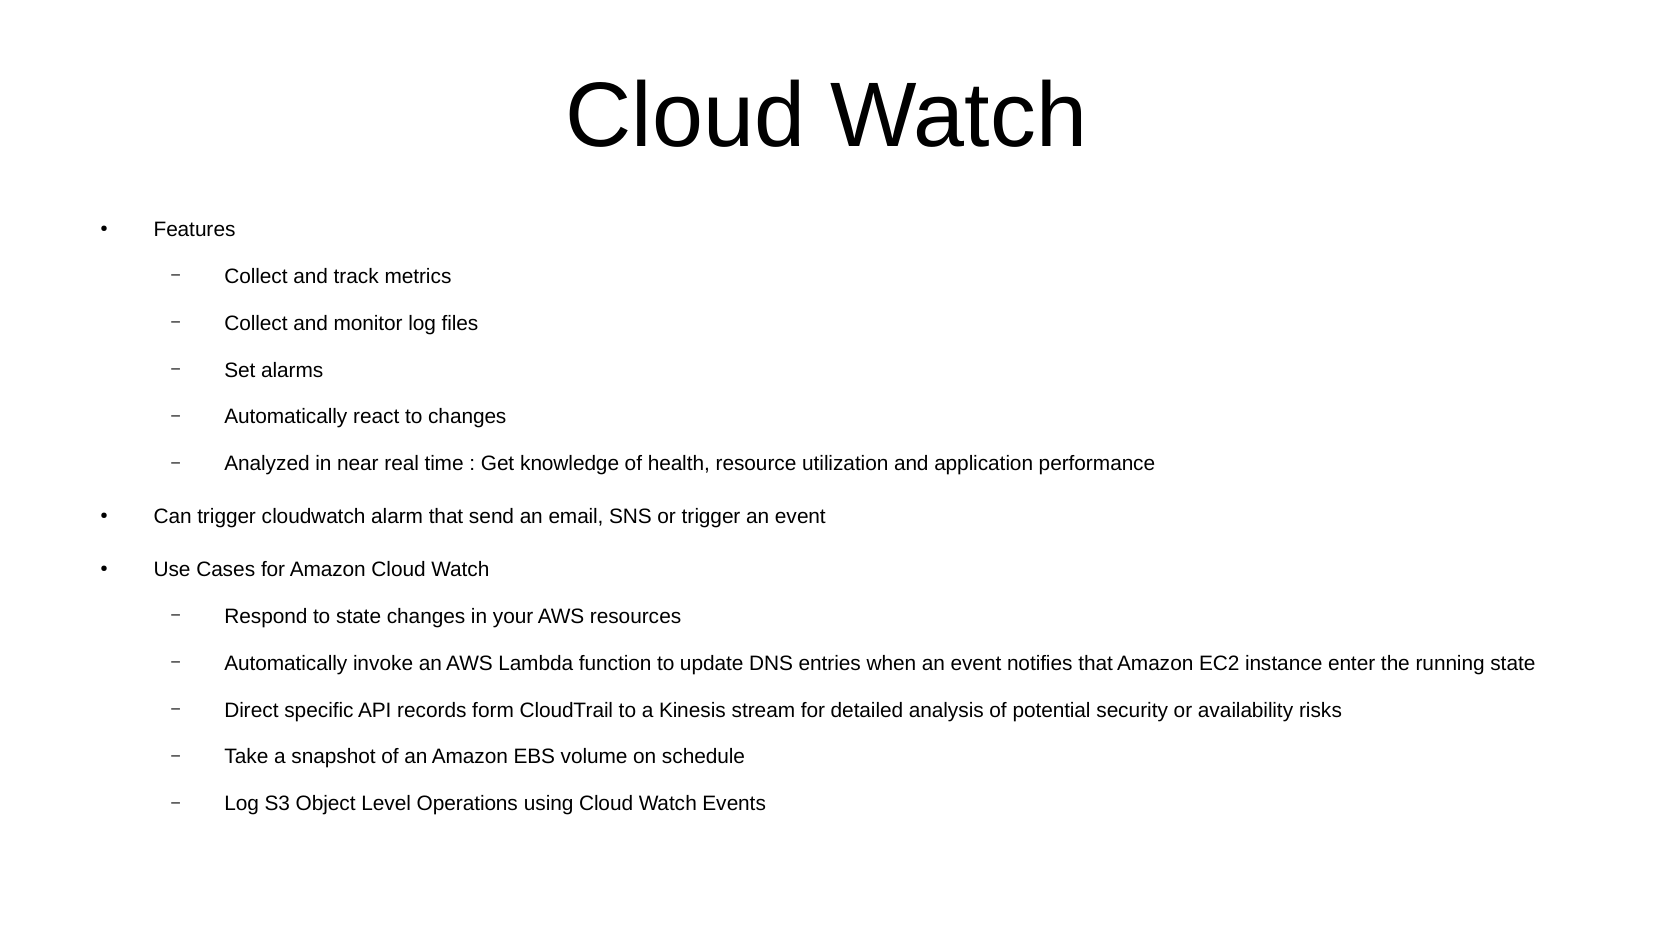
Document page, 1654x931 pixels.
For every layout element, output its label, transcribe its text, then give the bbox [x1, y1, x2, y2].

title Cloud Watch [82, 37, 1571, 193]
list Features Collect and track metrics Collect and monitor log files Set alarms Automatically react to changes Analyzed in near real time : Get knowledge of health, resource utilization and application performance Can trigger cloudwatch alarm that send an email, SNS or trigger an event Use Cases for Amazon Cloud Watch Respond to state changes in your AWS resources Automatically invoke an AWS Lambda function to update DNS entries when an event notifies that Amazon EC2 instance enter the running state Direct specific API records form CloudTrail to a Kinesis stream for detailed analysis of potential security or availability risks Take a snapshot of an Amazon EBS volume on schedule Log S3 Object Level Operations using Cloud Watch Events [82, 217, 1606, 916]
